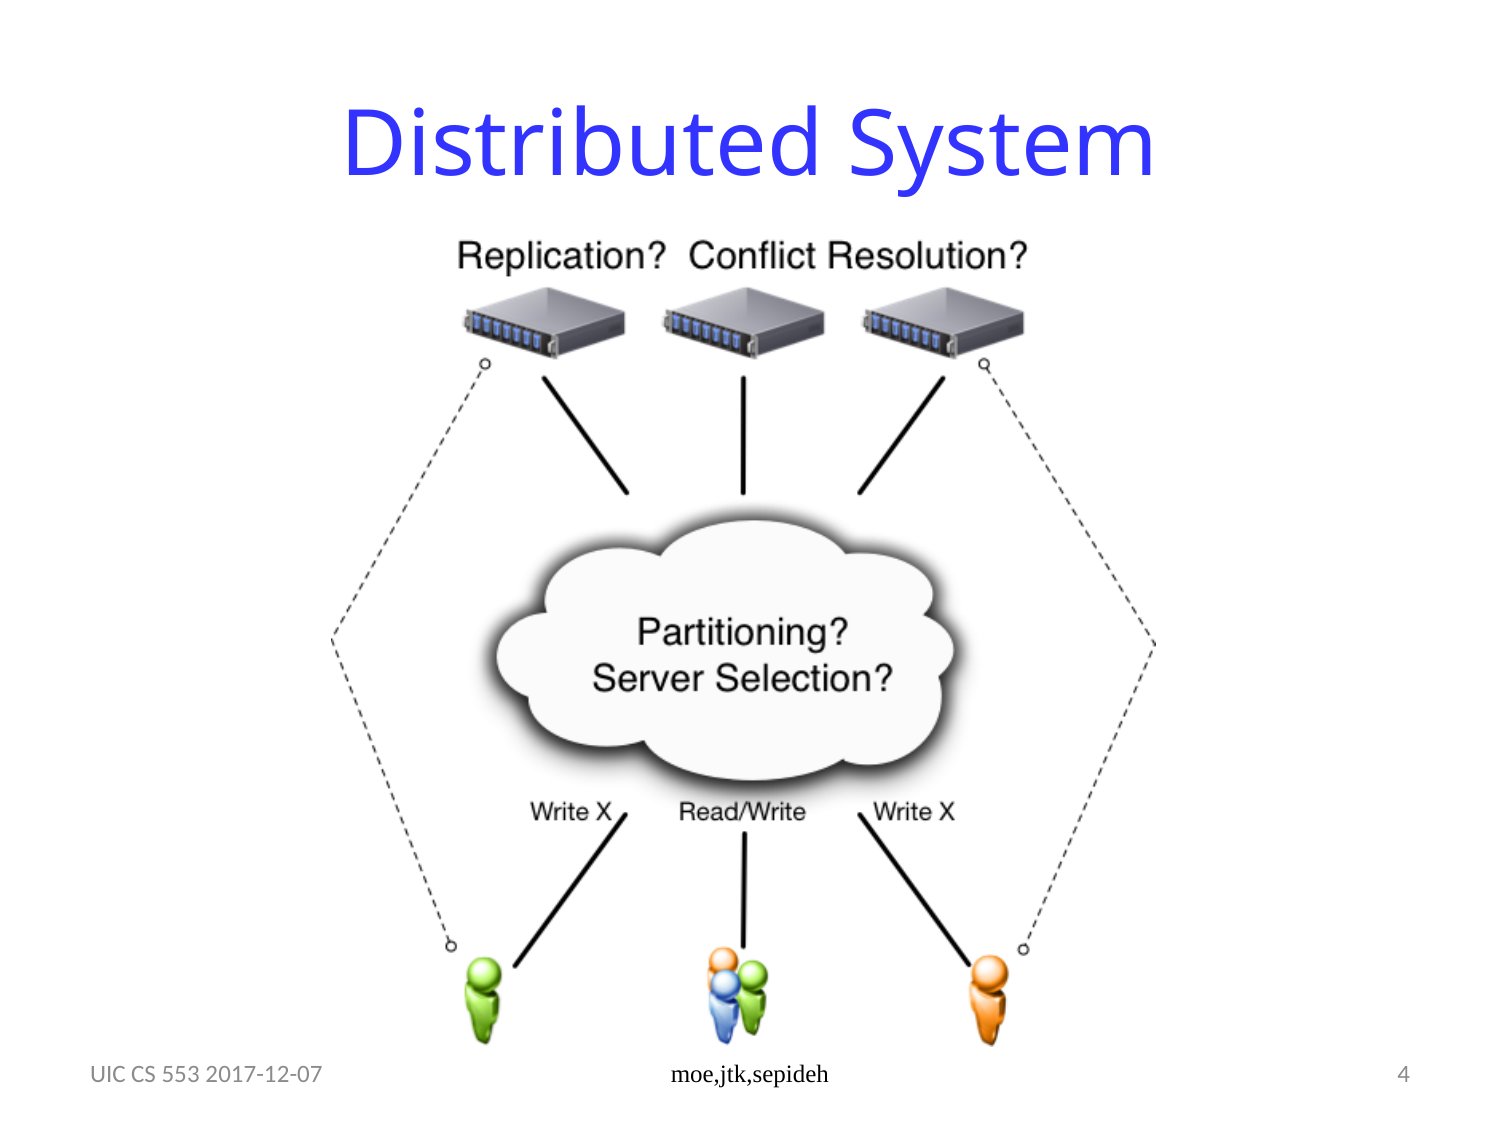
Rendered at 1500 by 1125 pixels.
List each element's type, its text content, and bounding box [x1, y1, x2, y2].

picture [331, 232, 1156, 1047]
title Distributed System [75, 45, 1425, 233]
